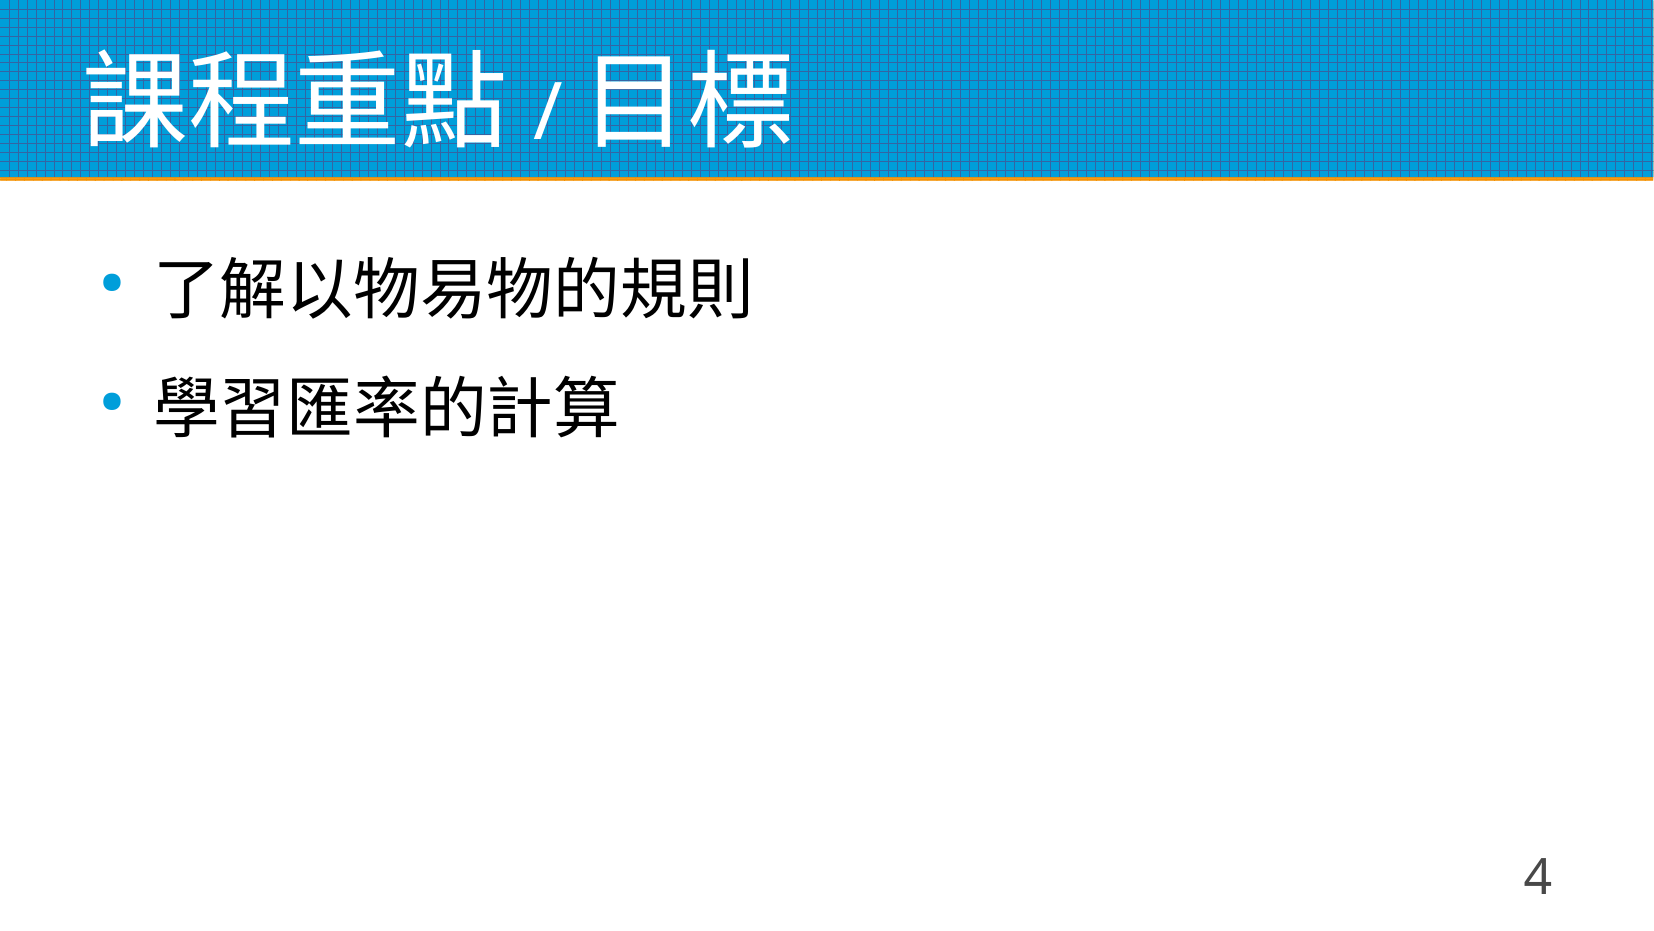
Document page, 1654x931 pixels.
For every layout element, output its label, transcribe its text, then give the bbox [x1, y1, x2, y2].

title 課程重點/目標 [82, 14, 1571, 171]
list 了解以物易物的規則 學習匯率的計算 [82, 236, 1563, 811]
